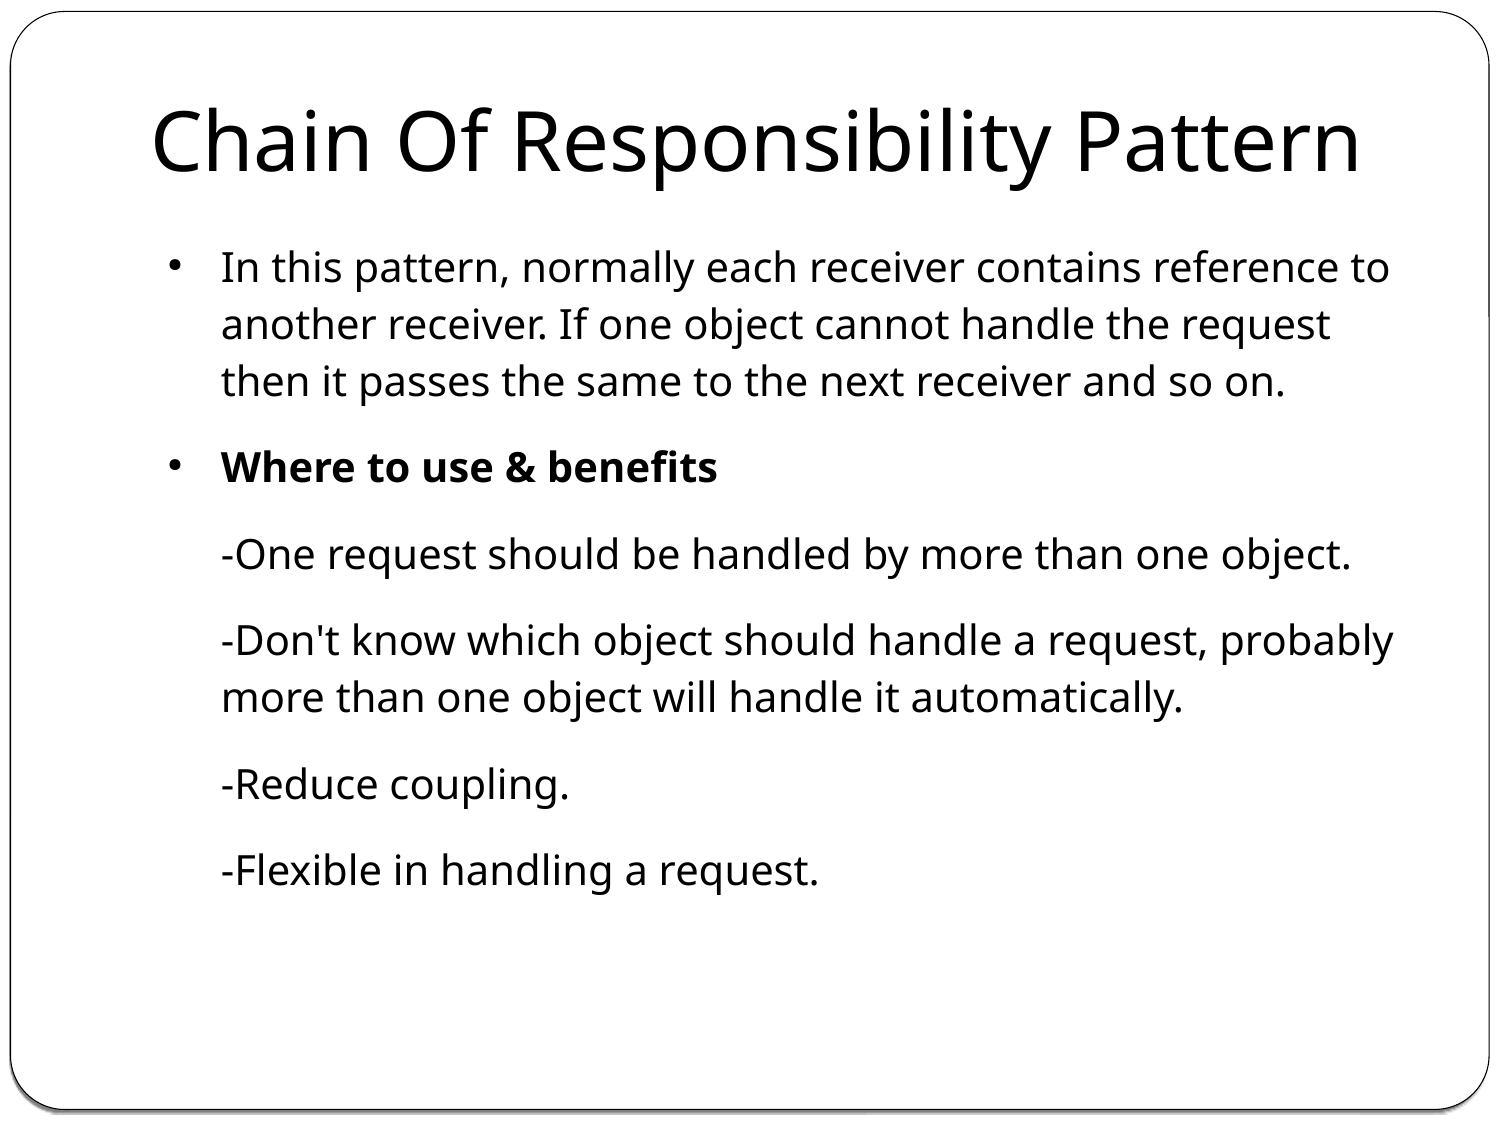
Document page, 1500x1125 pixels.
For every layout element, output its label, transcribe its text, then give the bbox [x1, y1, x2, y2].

title Chain Of Responsibility Pattern [150, 45, 1425, 233]
list In this pattern, normally each receiver contains reference to another receiver. If one object cannot handle the request then it passes the same to the next receiver and so on. Where to use & benefits -One request should be handled by more than one object. -Don't know which object should handle a request, probably more than one object will handle it automatically. -Reduce coupling. -Flexible in handling a request. [150, 237, 1425, 988]
